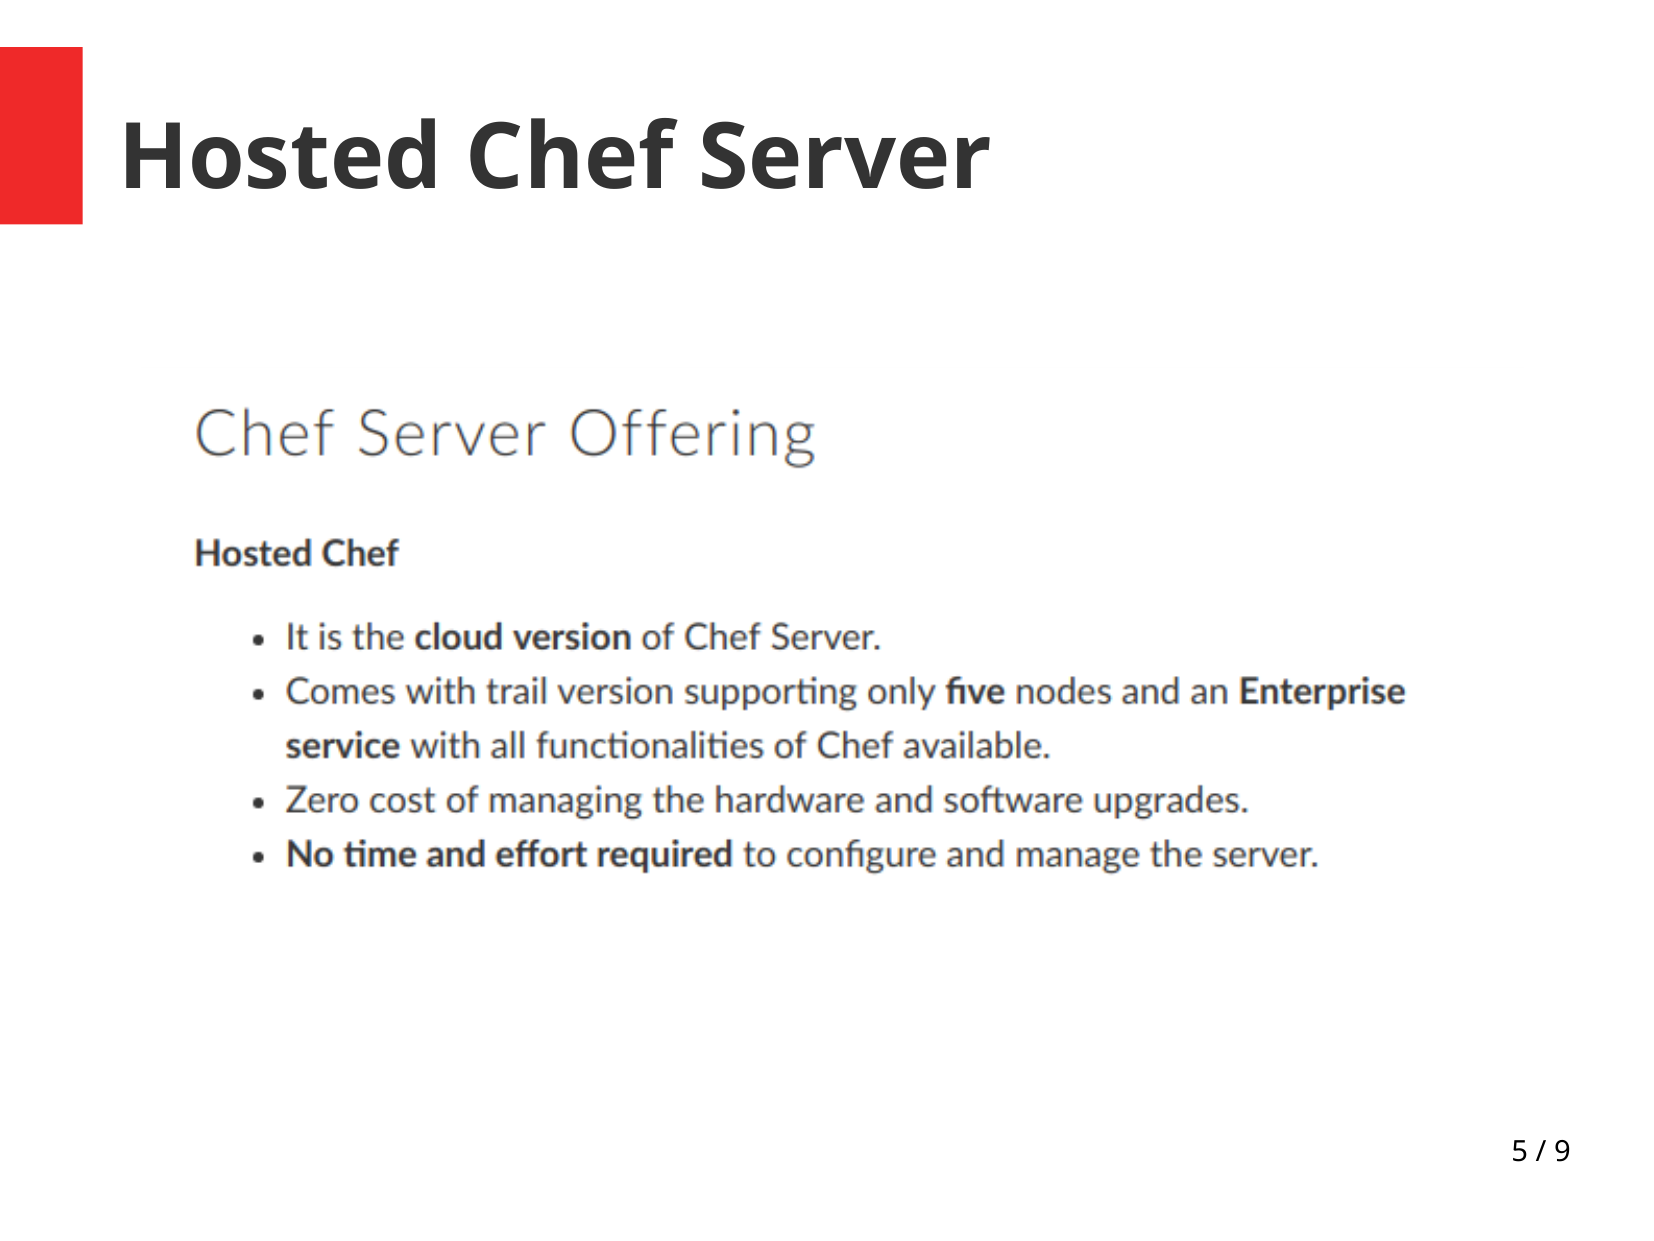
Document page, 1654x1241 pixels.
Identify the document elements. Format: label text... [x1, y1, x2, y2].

title Hosted Chef Server [118, 49, 1571, 257]
picture [141, 366, 1524, 934]
